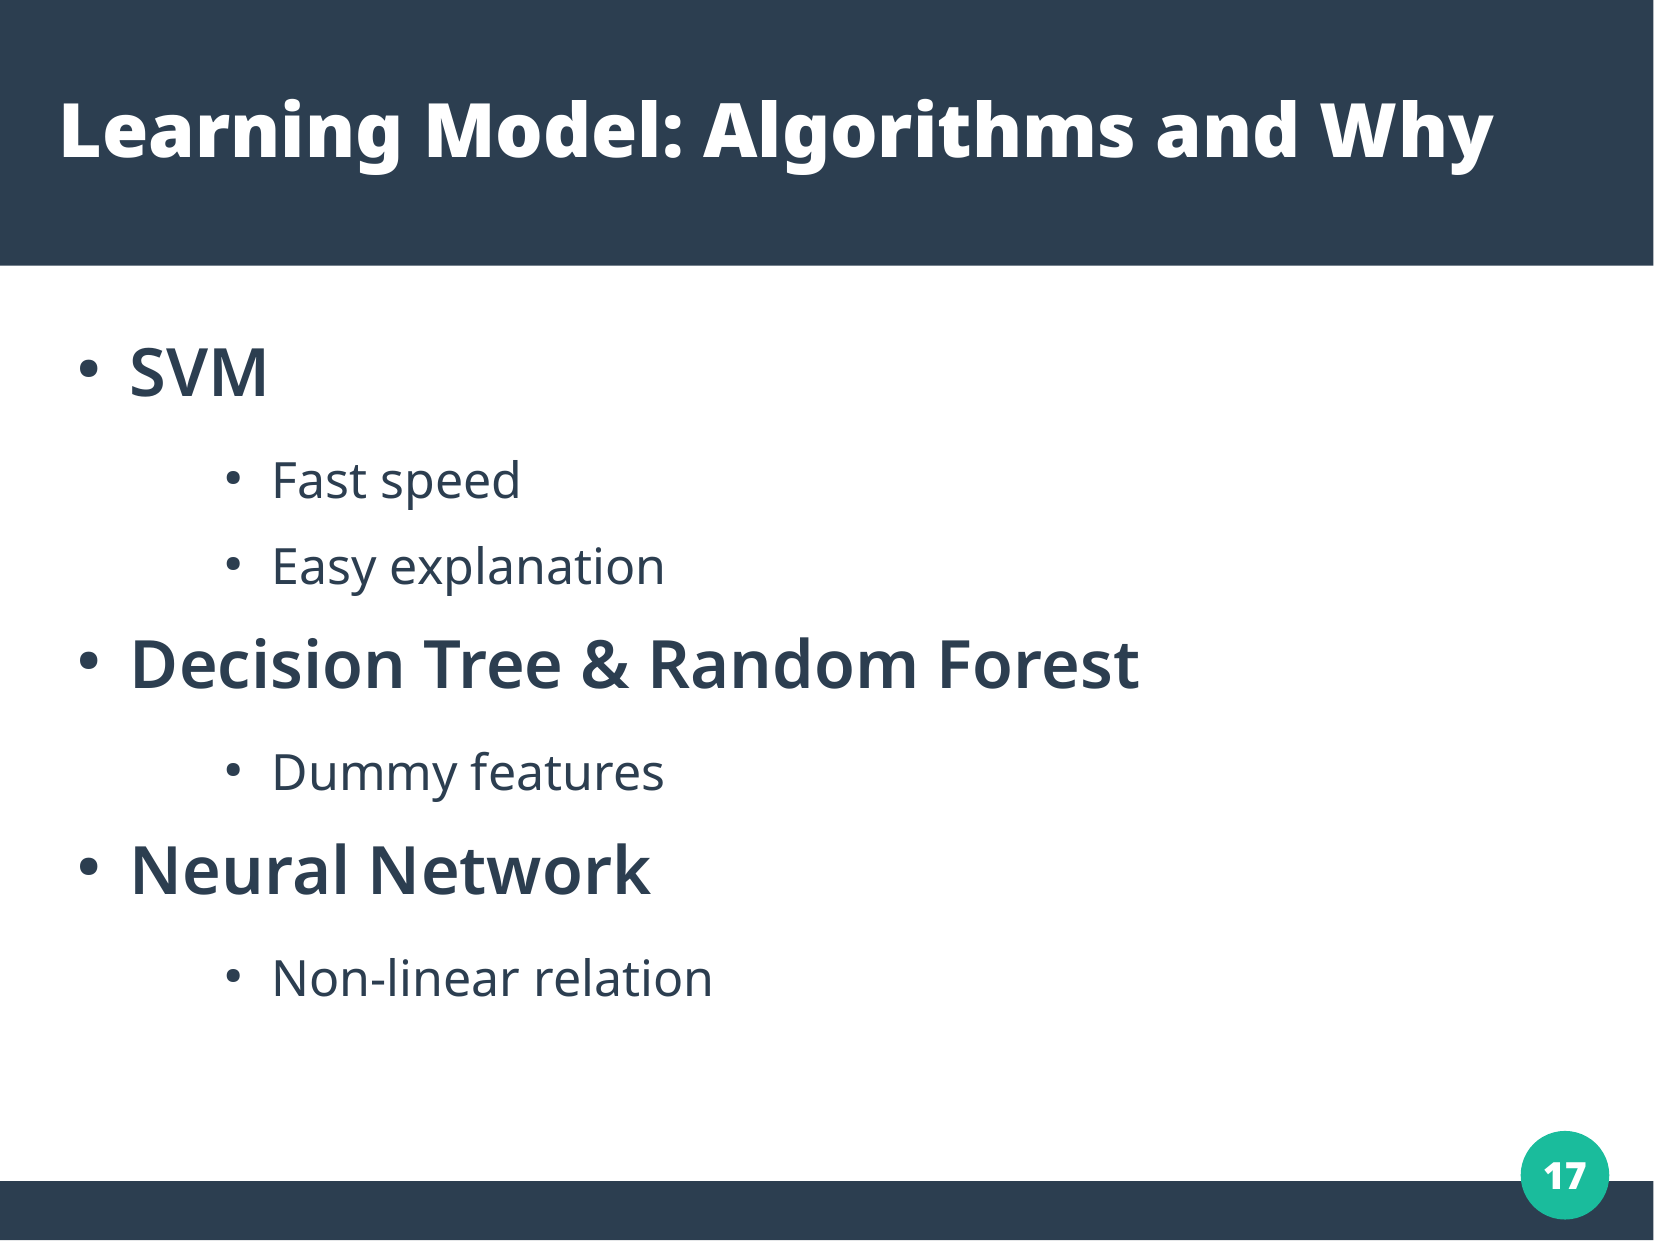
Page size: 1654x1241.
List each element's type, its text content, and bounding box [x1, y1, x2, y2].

title Learning Model: Algorithms and Why [59, 49, 1595, 207]
list SVM Fast speed Easy explanation Decision Tree & Random Forest Dummy features Neural Network Non-linear relation [59, 324, 1595, 1152]
